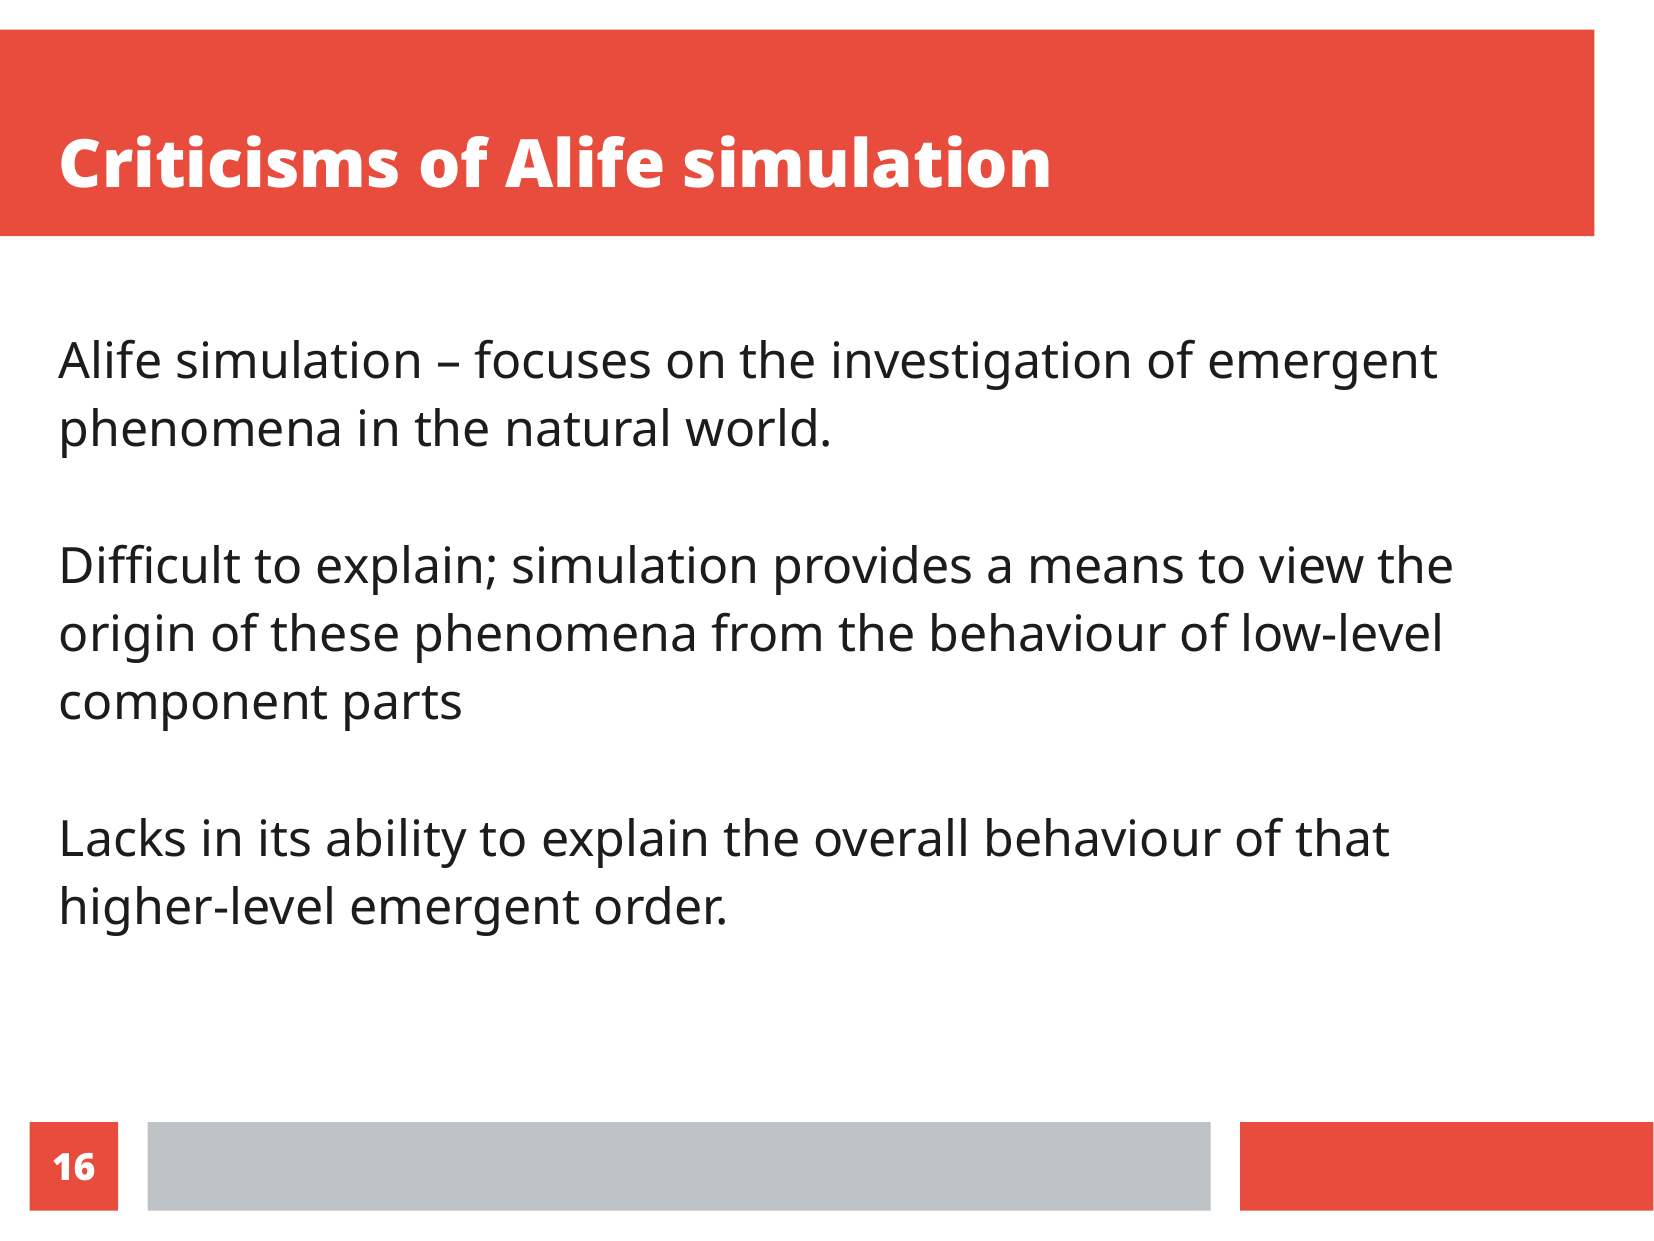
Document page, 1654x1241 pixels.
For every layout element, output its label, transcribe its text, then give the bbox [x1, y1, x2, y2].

title Criticisms of Alife simulation [59, 59, 1595, 207]
list Alife simulation – focuses on the investigation of emergent phenomena in the natural world. Difficult to explain; simulation provides a means to view the origin of these phenomena from the behaviour of low-level component parts Lacks in its ability to explain the overall behaviour of that higher-level emergent order. [59, 324, 1565, 1093]
